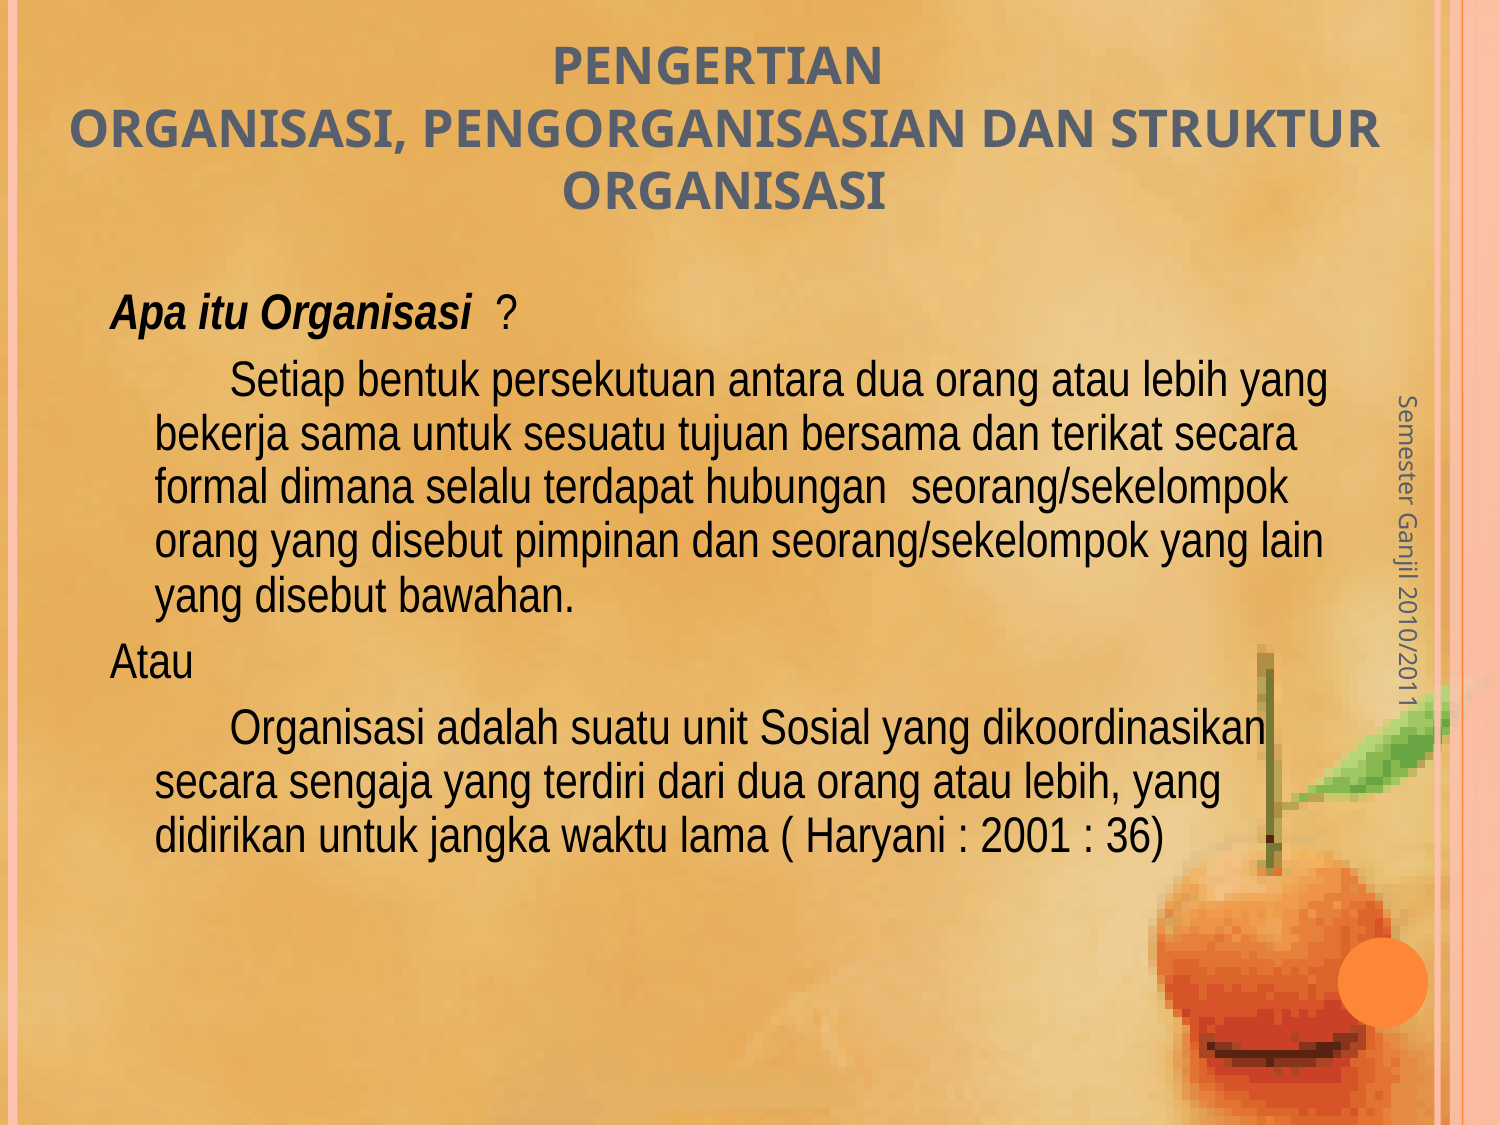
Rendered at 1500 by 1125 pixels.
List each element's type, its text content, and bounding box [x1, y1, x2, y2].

title PENGERTIAN ORGANISASI, PENGORGANISASIAN DAN STRUKTUR ORGANISASI [37, 24, 1412, 225]
list Apa itu Organisasi ? Setiap bentuk persekutuan antara dua orang atau lebih yang bekerja sama untuk sesuatu tujuan bersama dan terikat secara formal dimana selalu terdapat hubungan seorang/sekelompok orang yang disebut pimpinan dan seorang/sekelompok yang lain yang disebut bawahan. Atau Organisasi adalah suatu unit Sosial yang dikoordinasikan secara sengaja yang terdiri dari dua orang atau lebih, yang didirikan untuk jangka waktu lama ( Haryani : 2001 : 36) [50, 278, 1388, 1013]
text_box Semester Ganjil 2010/2011 [1379, 380, 1440, 906]
